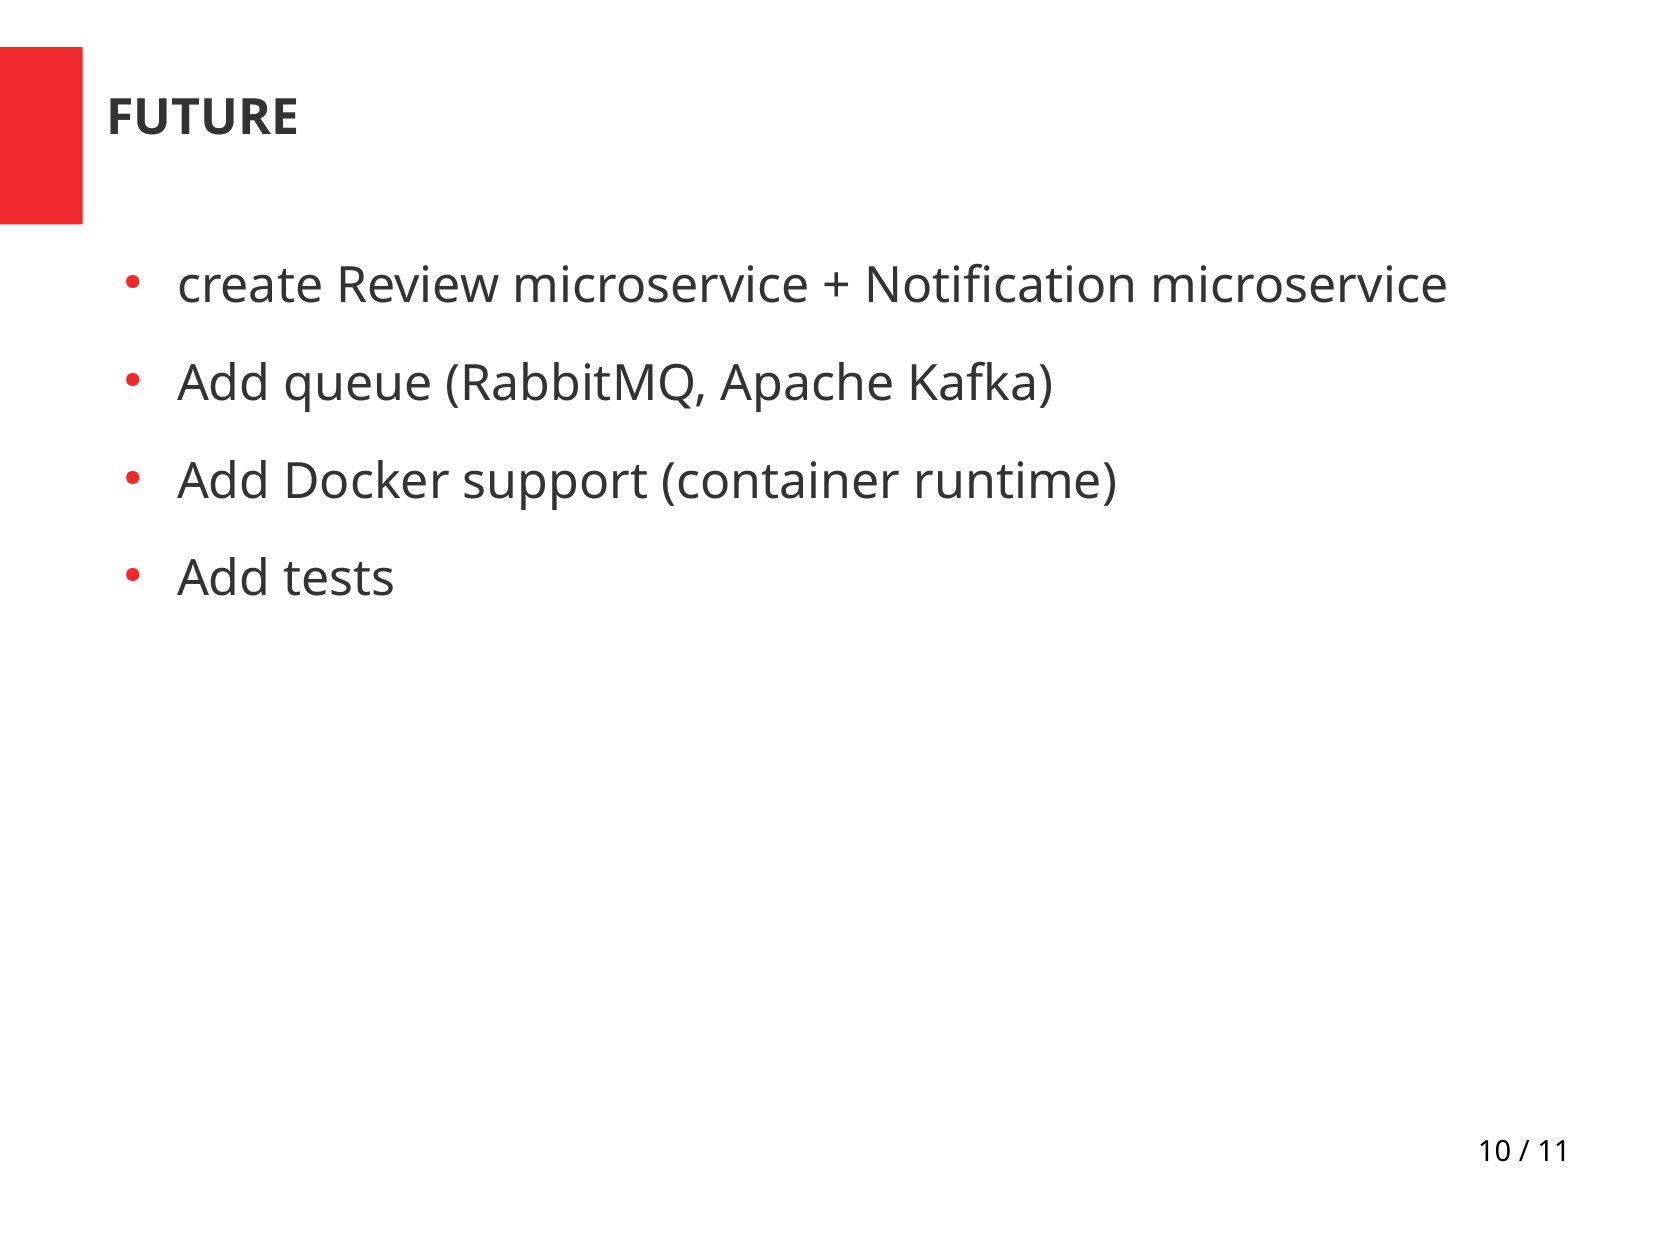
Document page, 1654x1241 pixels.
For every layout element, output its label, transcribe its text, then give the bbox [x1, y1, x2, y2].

list create Review microservice + Notification microservice Add queue (RabbitMQ, Apache Kafka) Add Docker support (container runtime) Add tests [106, 249, 1524, 969]
title FUTURE [106, 0, 1560, 242]
